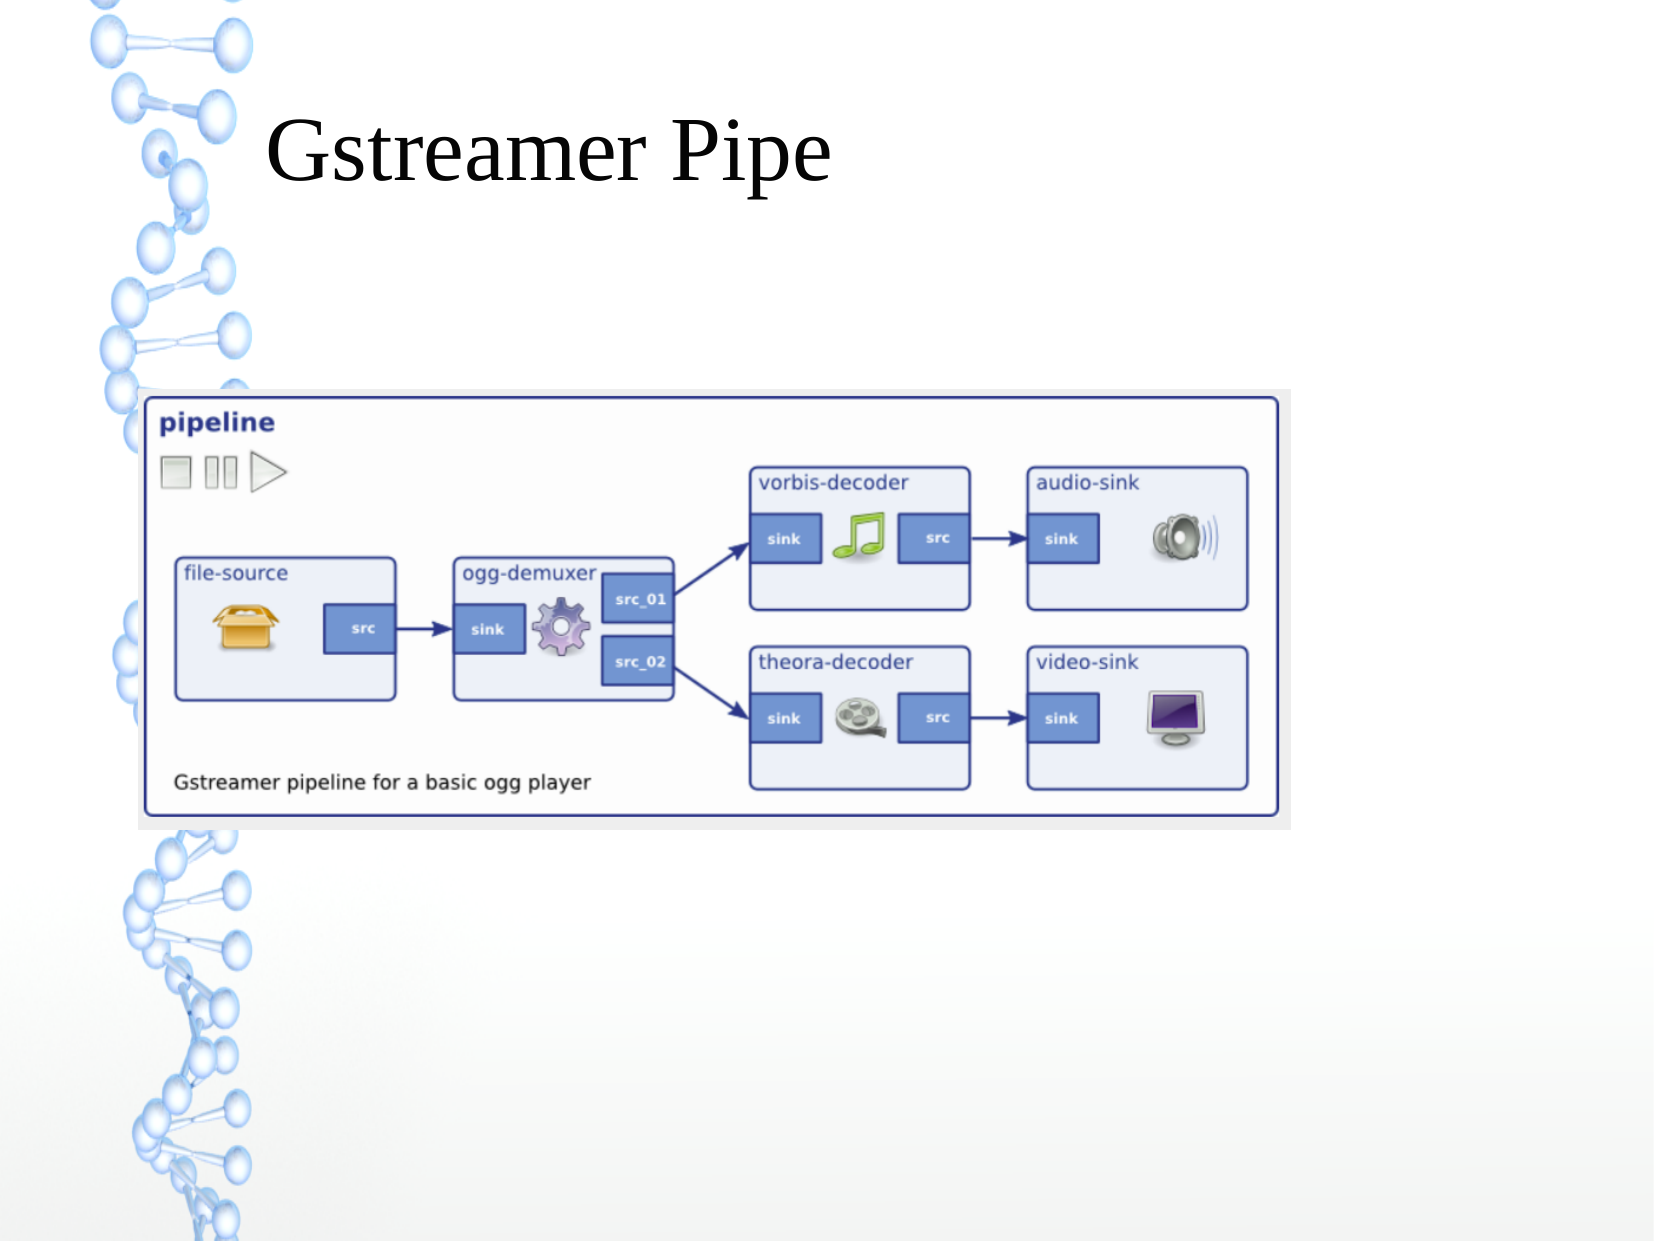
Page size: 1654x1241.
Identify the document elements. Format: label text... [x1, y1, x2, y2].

picture [0, 0, 1654, 1241]
title Gstreamer Pipe [265, 47, 1595, 252]
